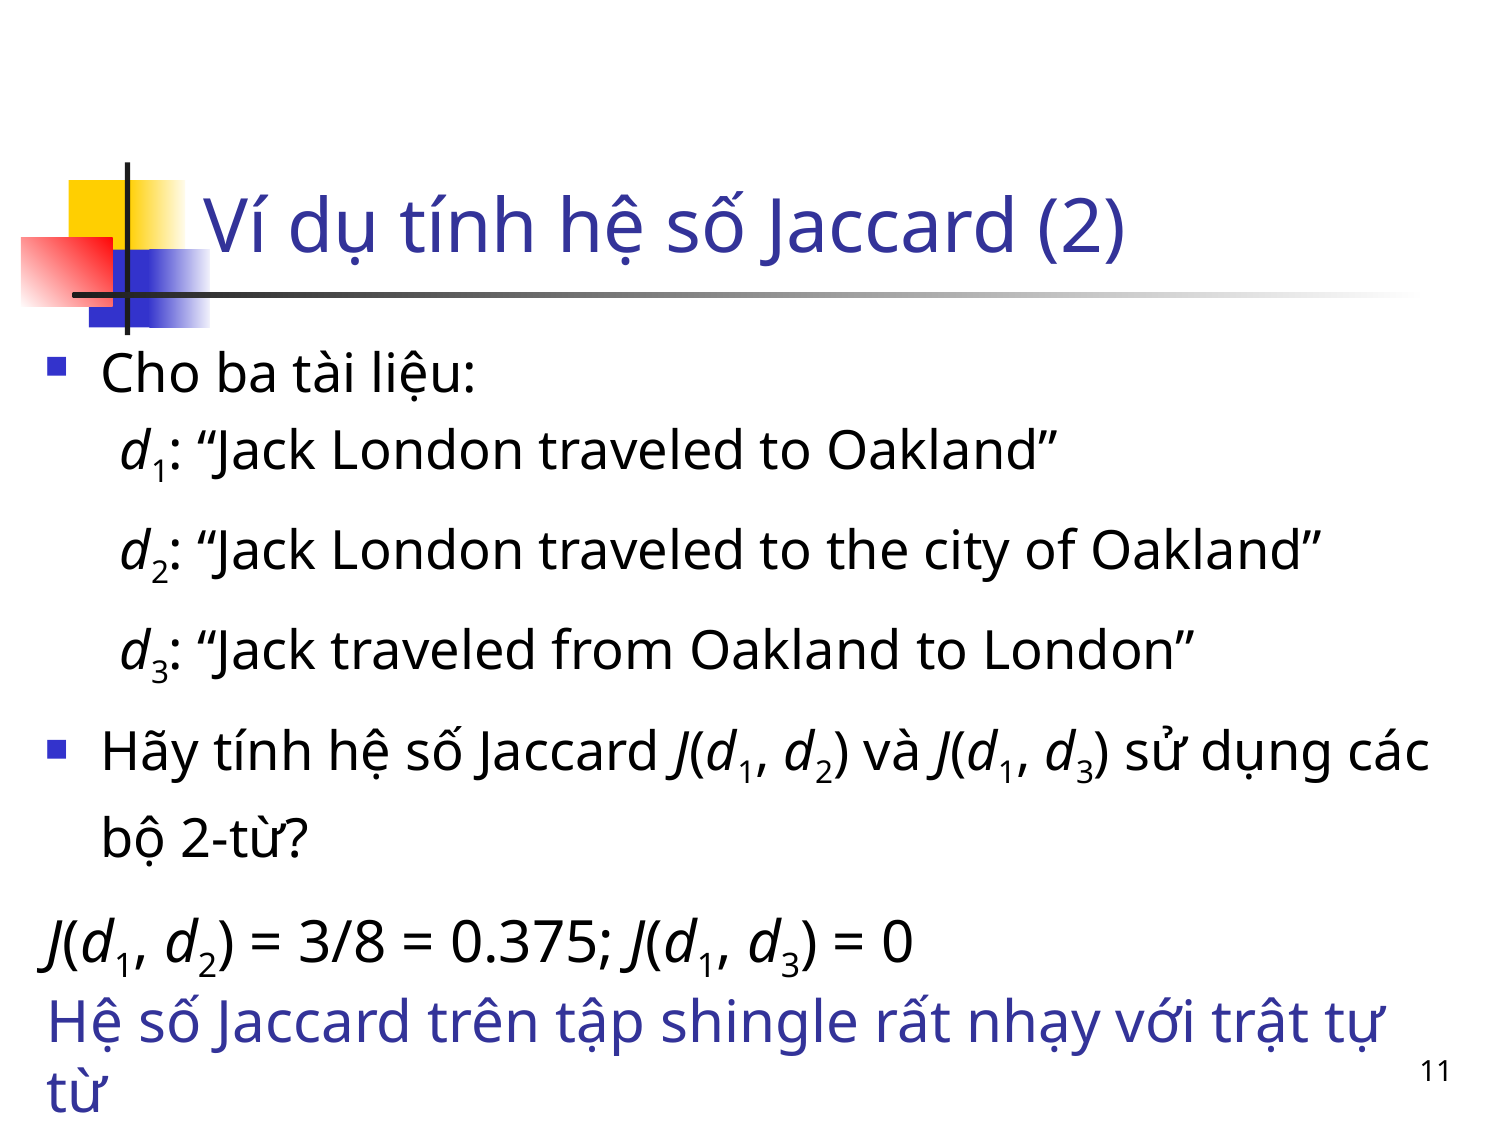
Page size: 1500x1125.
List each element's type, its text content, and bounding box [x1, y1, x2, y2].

text_box J(d1, d2) = 3/8 = 0.375; J(d1, d3) = 0 Hệ số Jaccard trên tập shingle rất nhạy với trật tự từ [32, 881, 1436, 1125]
list Cho ba tài liệu: d1: “Jack London traveled to Oakland” d2: “Jack London traveled to the city of Oakland” d3: “Jack traveled from Oakland to London” Hãy tính hệ số Jaccard J(d1, d2) và J(d1, d3) sử dụng các bộ 2-từ? [29, 331, 1469, 882]
title Ví dụ tính hệ số Jaccard (2) [188, 35, 1468, 275]
slide_number <number> [1436, 1024, 1468, 1100]
